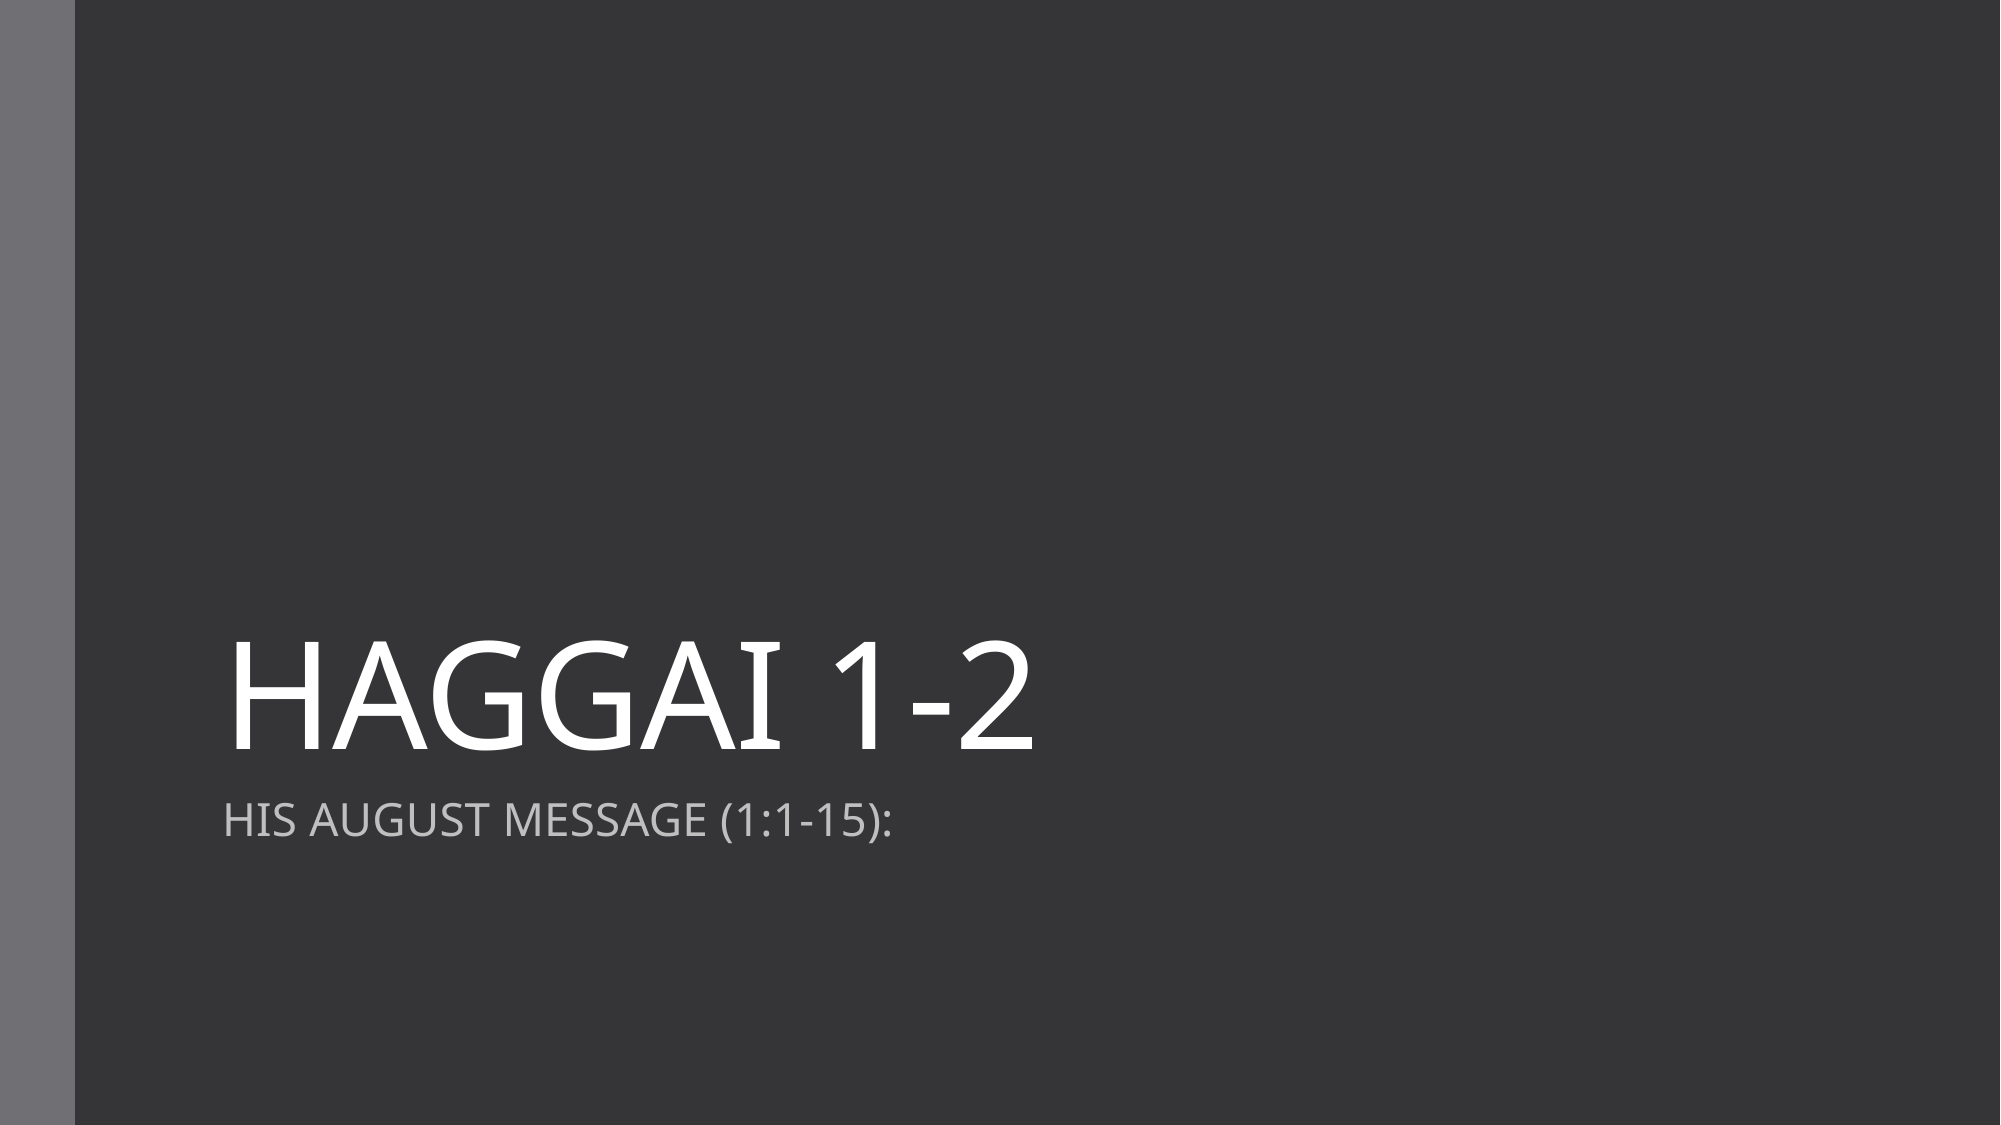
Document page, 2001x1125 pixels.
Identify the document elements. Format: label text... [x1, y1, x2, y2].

title HAGGAI 1-2 [206, 124, 1752, 787]
subtitle HIS AUGUST MESSAGE (1:1-15): [206, 787, 1752, 1066]
